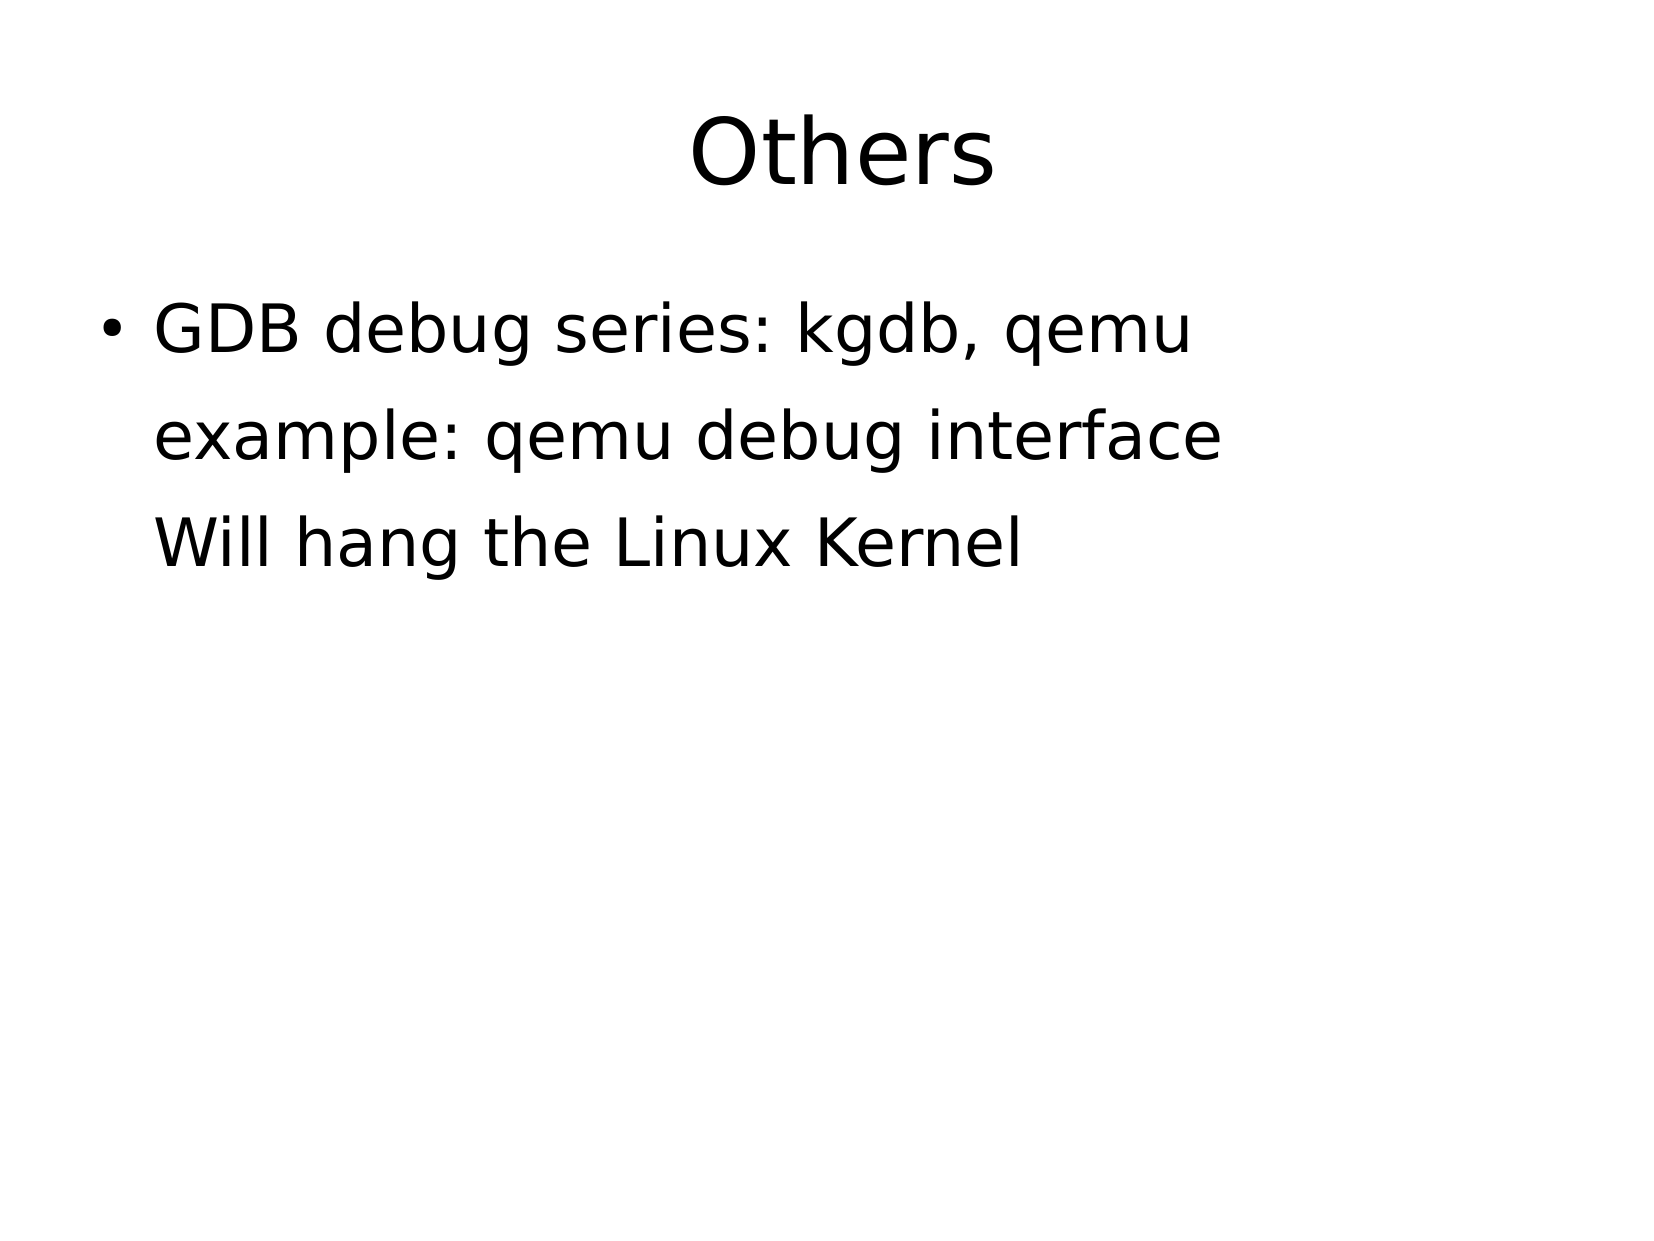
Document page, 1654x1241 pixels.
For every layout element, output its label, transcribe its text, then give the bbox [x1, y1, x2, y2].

list GDB debug series: kgdb, qemu example: qemu debug interface Will hang the Linux Kernel [82, 290, 1571, 1109]
title Others [82, 56, 1571, 250]
